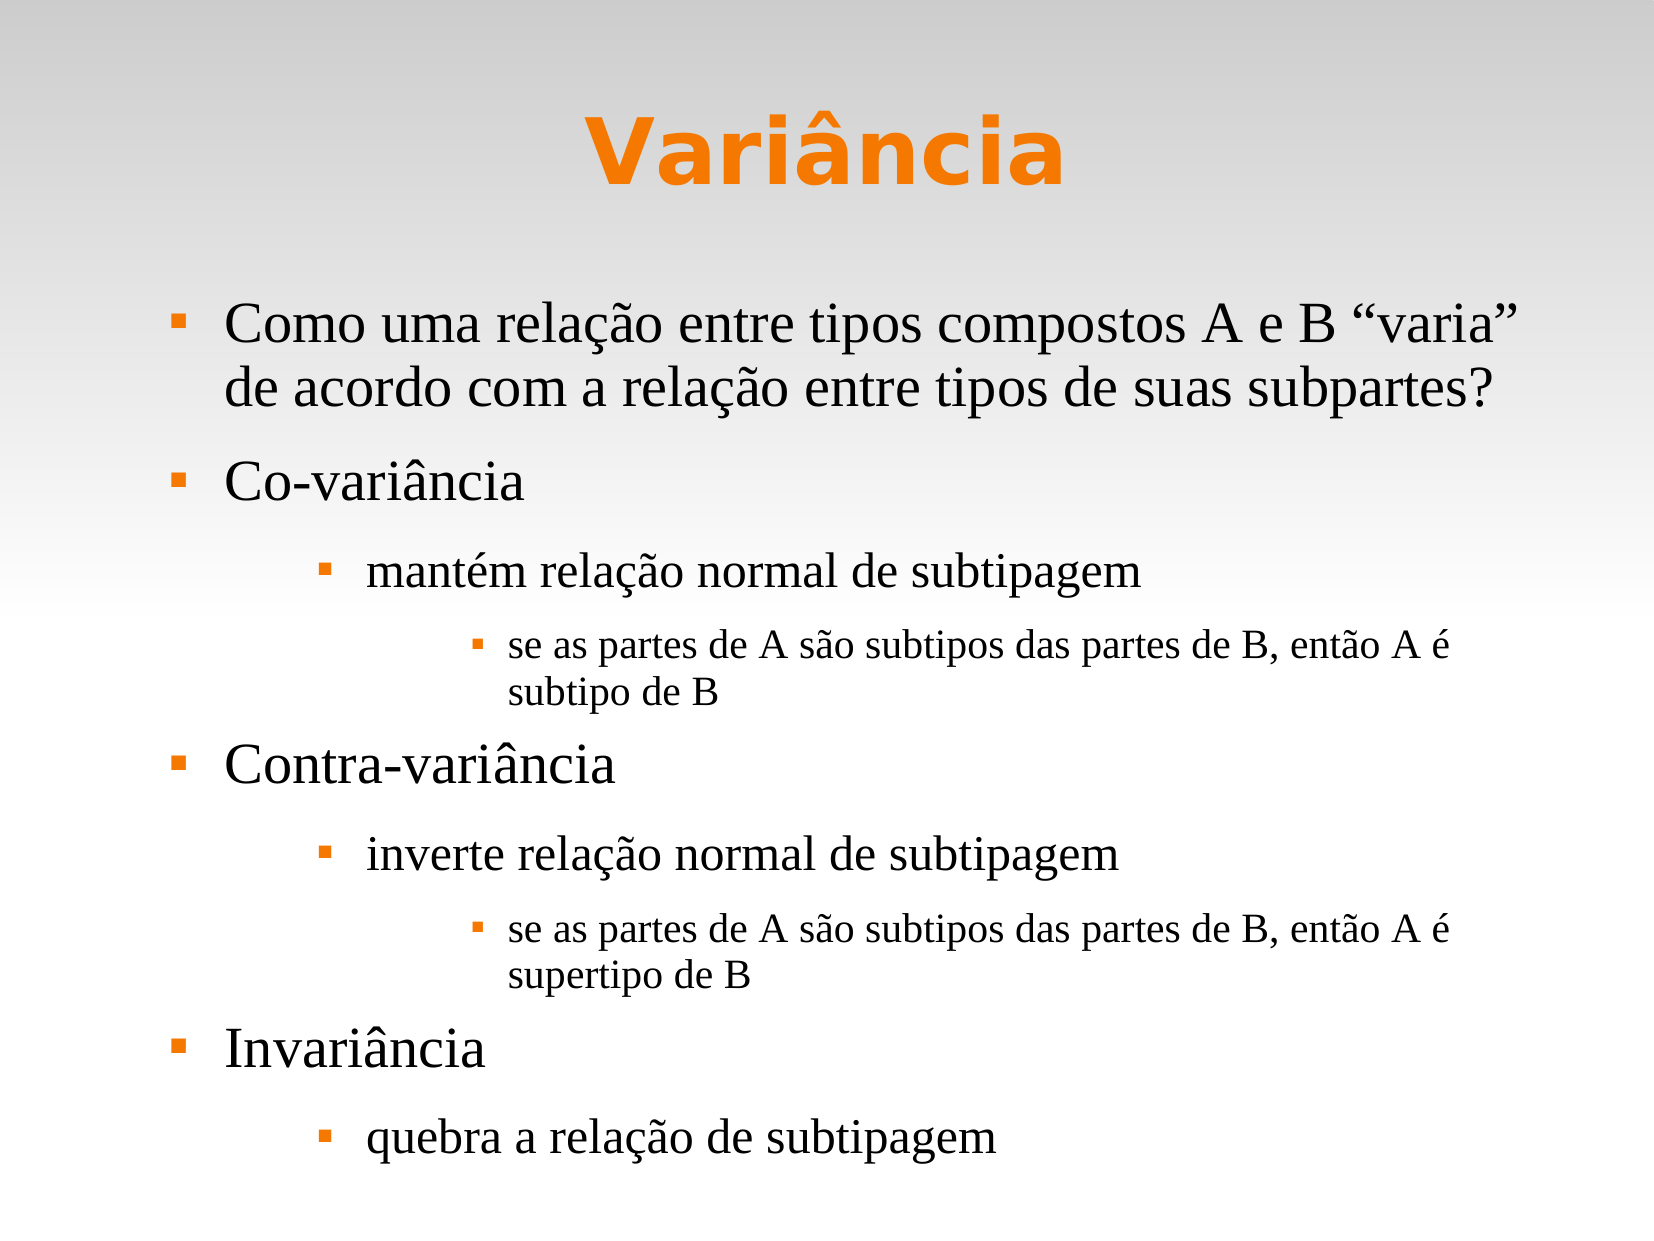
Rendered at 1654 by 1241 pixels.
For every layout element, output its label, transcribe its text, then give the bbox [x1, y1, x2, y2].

title Variância [82, 49, 1571, 257]
list Como uma relação entre tipos compostos A e B “varia” de acordo com a relação entre tipos de suas subpartes? Co-variância mantém relação normal de subtipagem se as partes de A são subtipos das partes de B, então A é subtipo de B Contra-variância inverte relação normal de subtipagem se as partes de A são subtipos das partes de B, então A é supertipo de B Invariância quebra a relação de subtipagem [82, 290, 1571, 1241]
